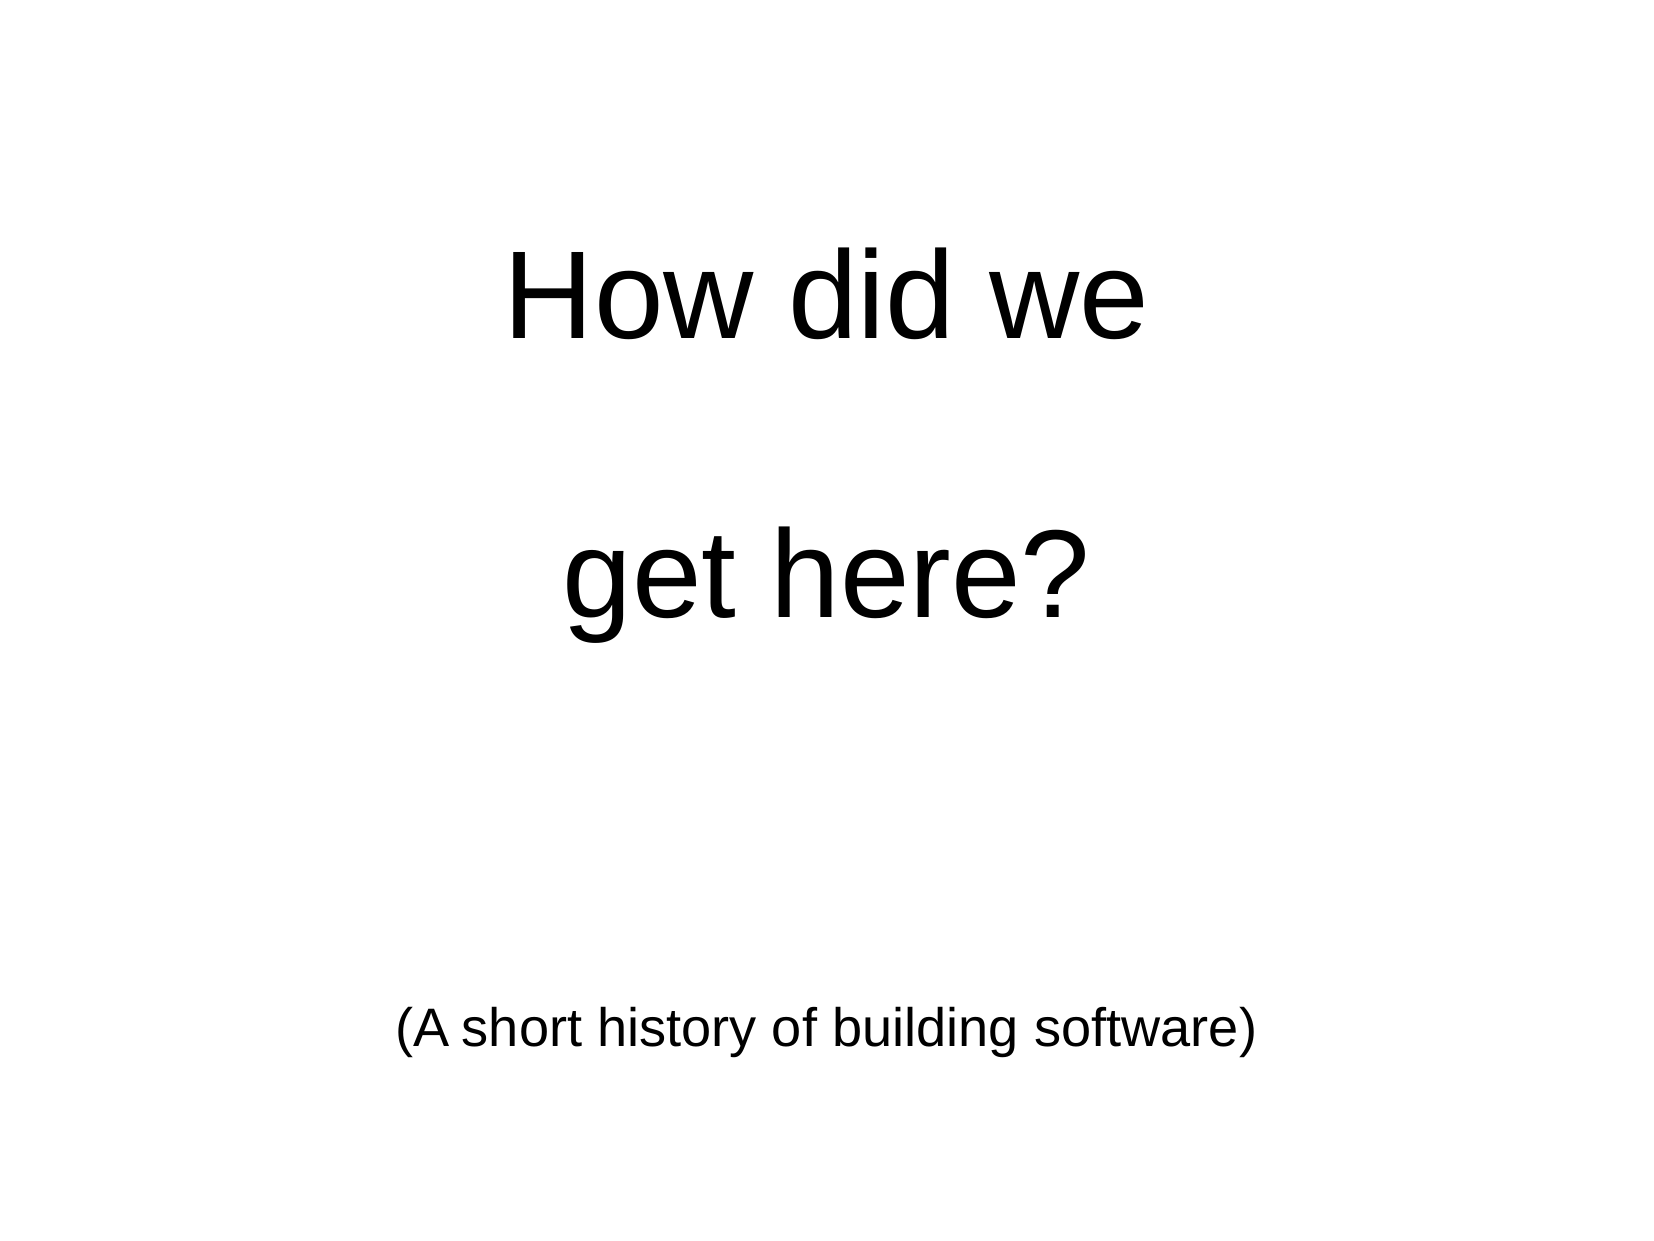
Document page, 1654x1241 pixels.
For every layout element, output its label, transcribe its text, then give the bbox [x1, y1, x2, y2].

text_box (A short history of building software) [226, 990, 1427, 1066]
text_box How did we get here? [241, 217, 1412, 676]
